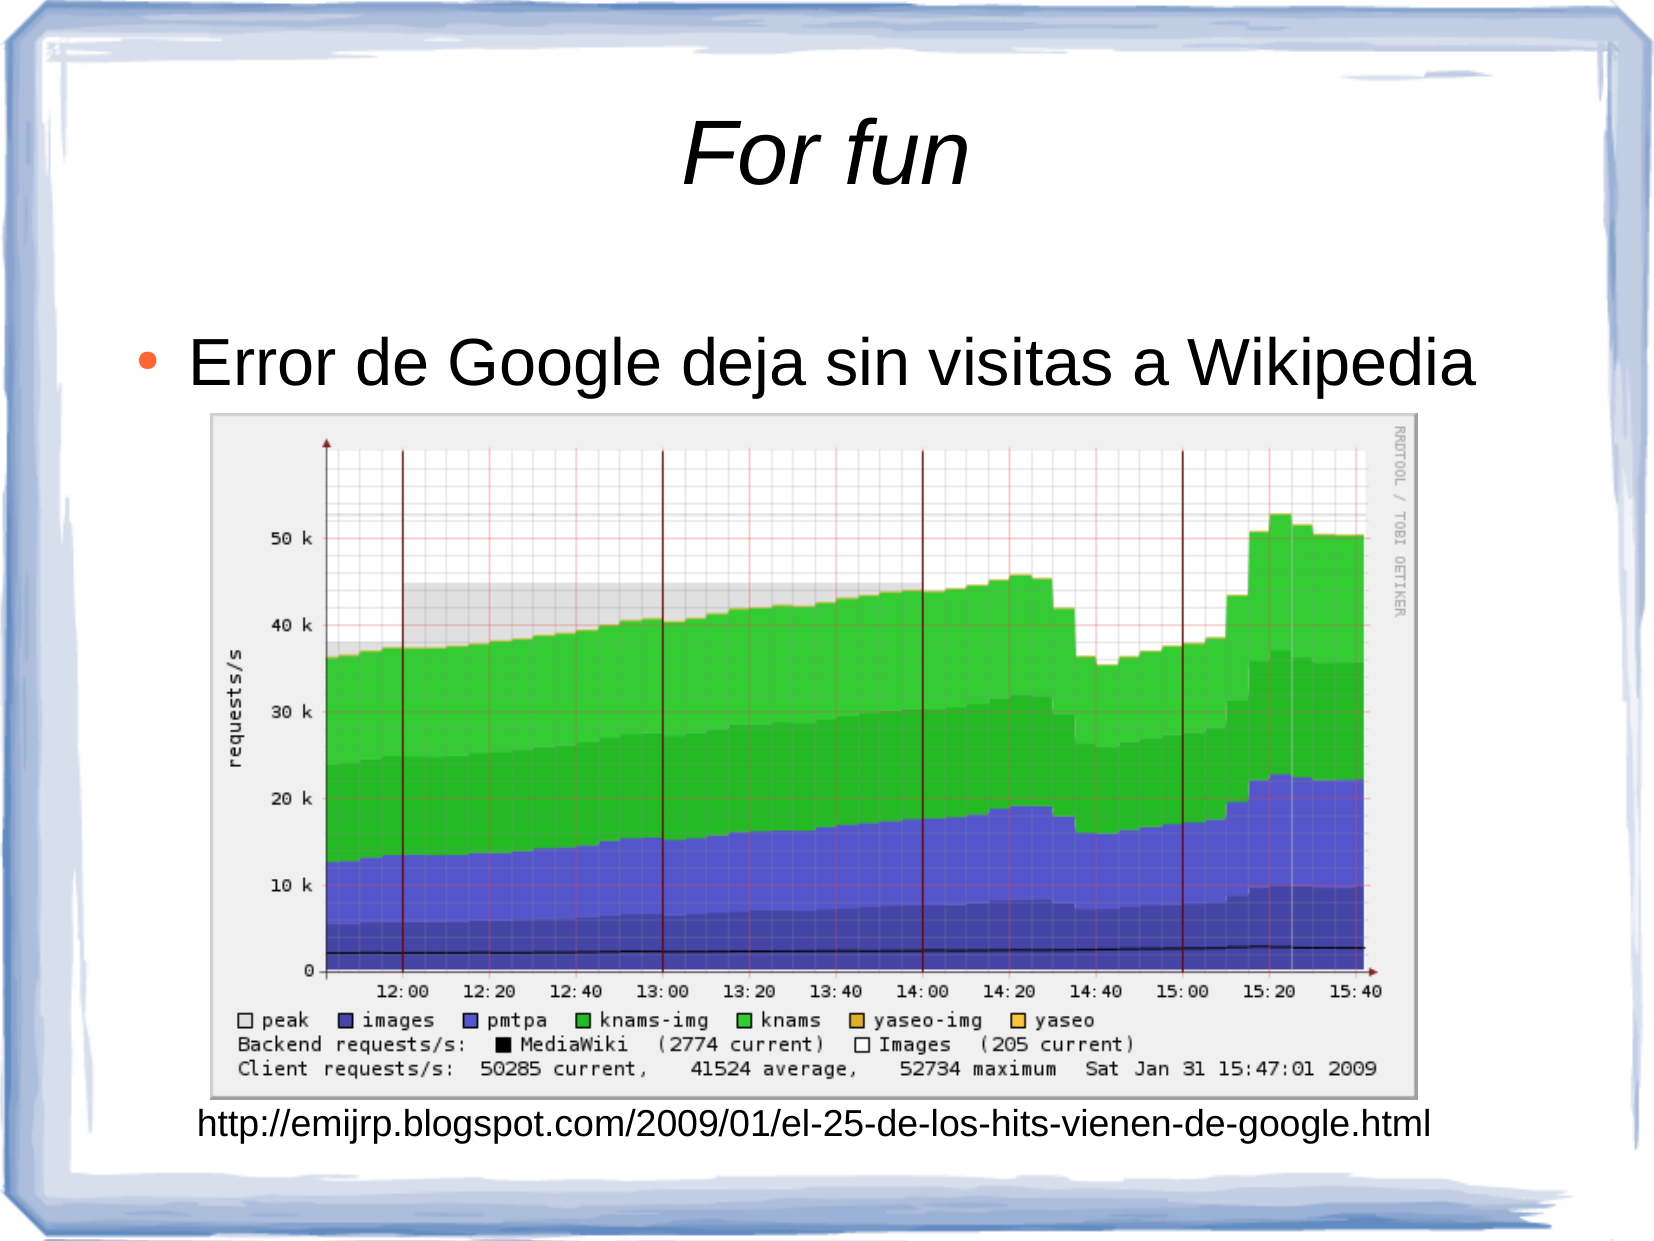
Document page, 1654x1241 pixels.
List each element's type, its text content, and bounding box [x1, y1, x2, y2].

text_box http://emijrp.blogspot.com/2009/01/el-25-de-los-hits-vienen-de-google.html [182, 1094, 1447, 1152]
picture [0, 0, 1654, 1241]
list Error de Google deja sin visitas a Wikipedia [118, 324, 1571, 1129]
title For fun [82, 56, 1571, 250]
